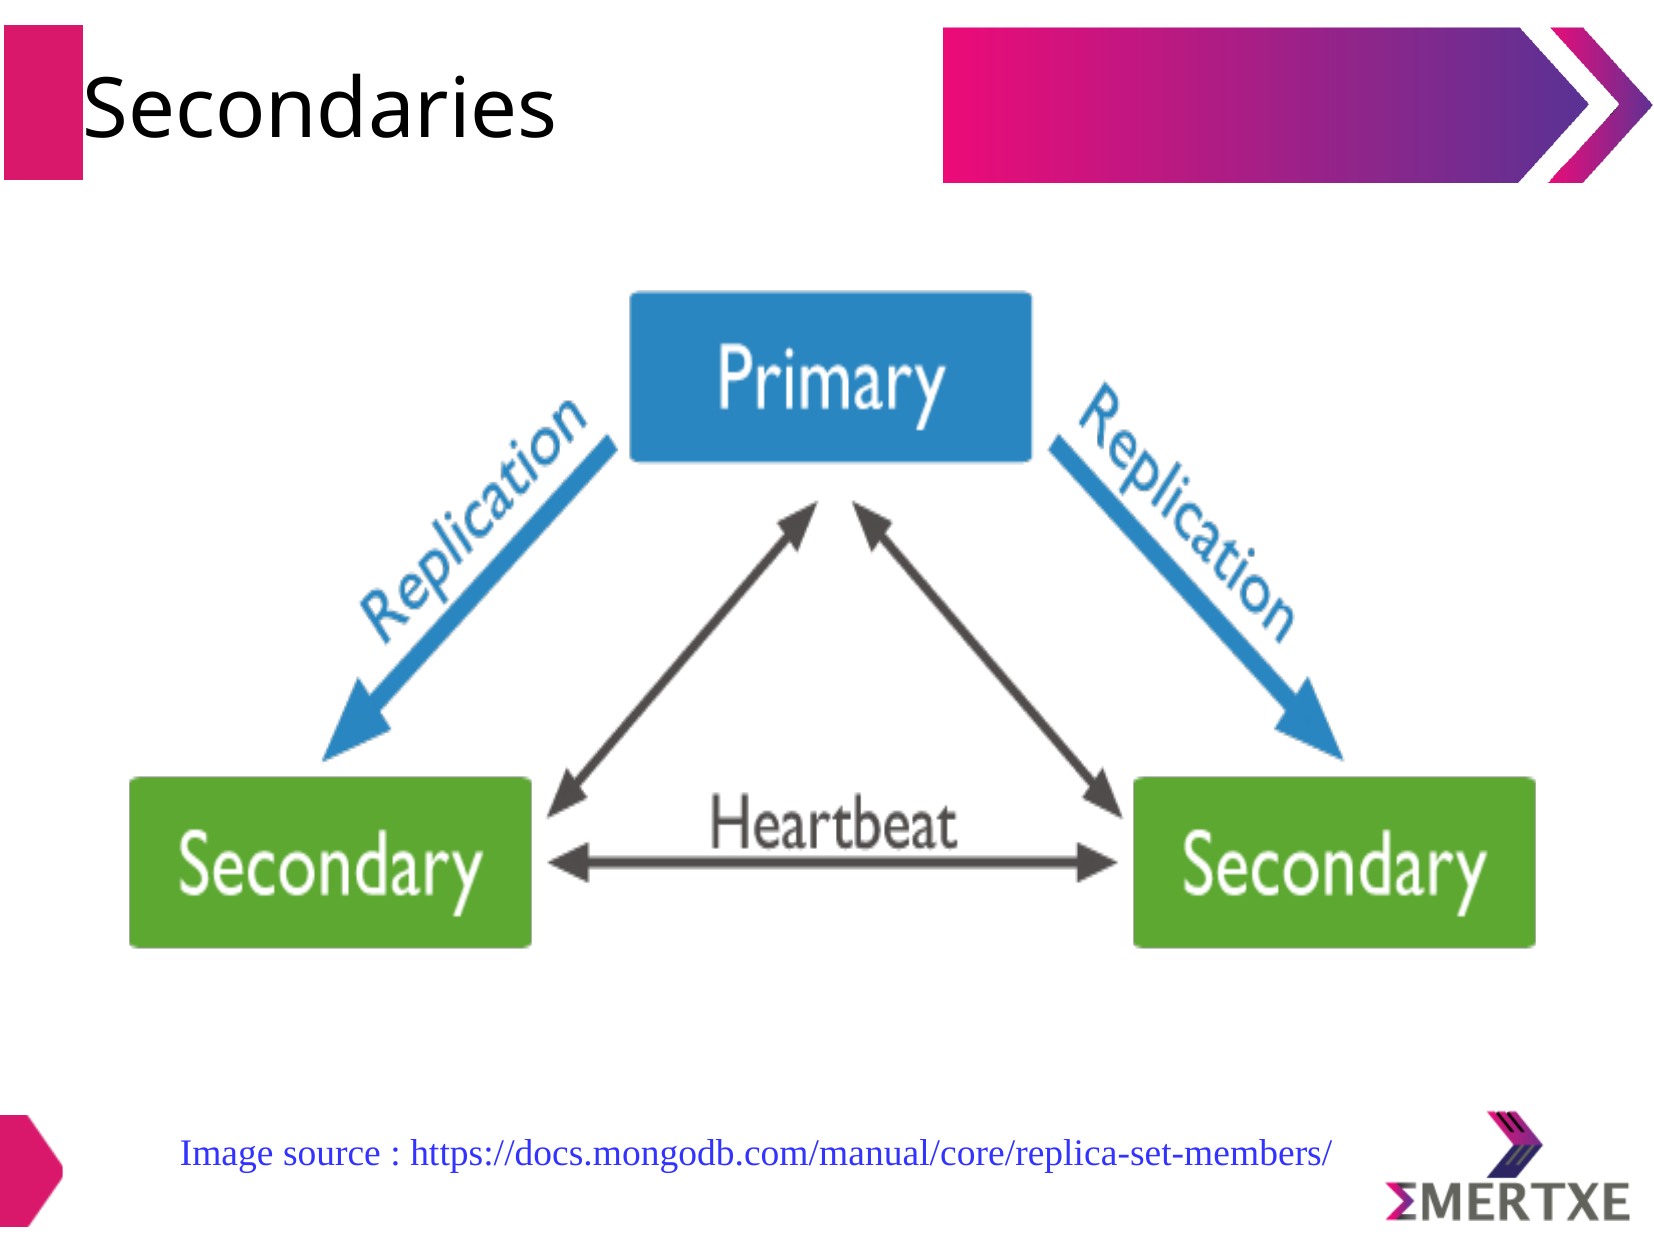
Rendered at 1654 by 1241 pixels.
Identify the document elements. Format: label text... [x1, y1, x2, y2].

title Secondaries [82, 2, 1571, 210]
picture [90, 239, 1576, 976]
picture [1571, 27, 1653, 183]
picture [1385, 1107, 1631, 1221]
text_box Image source : https://docs.mongodb.com/manual/core/replica-set-members/ [165, 1125, 1396, 1193]
